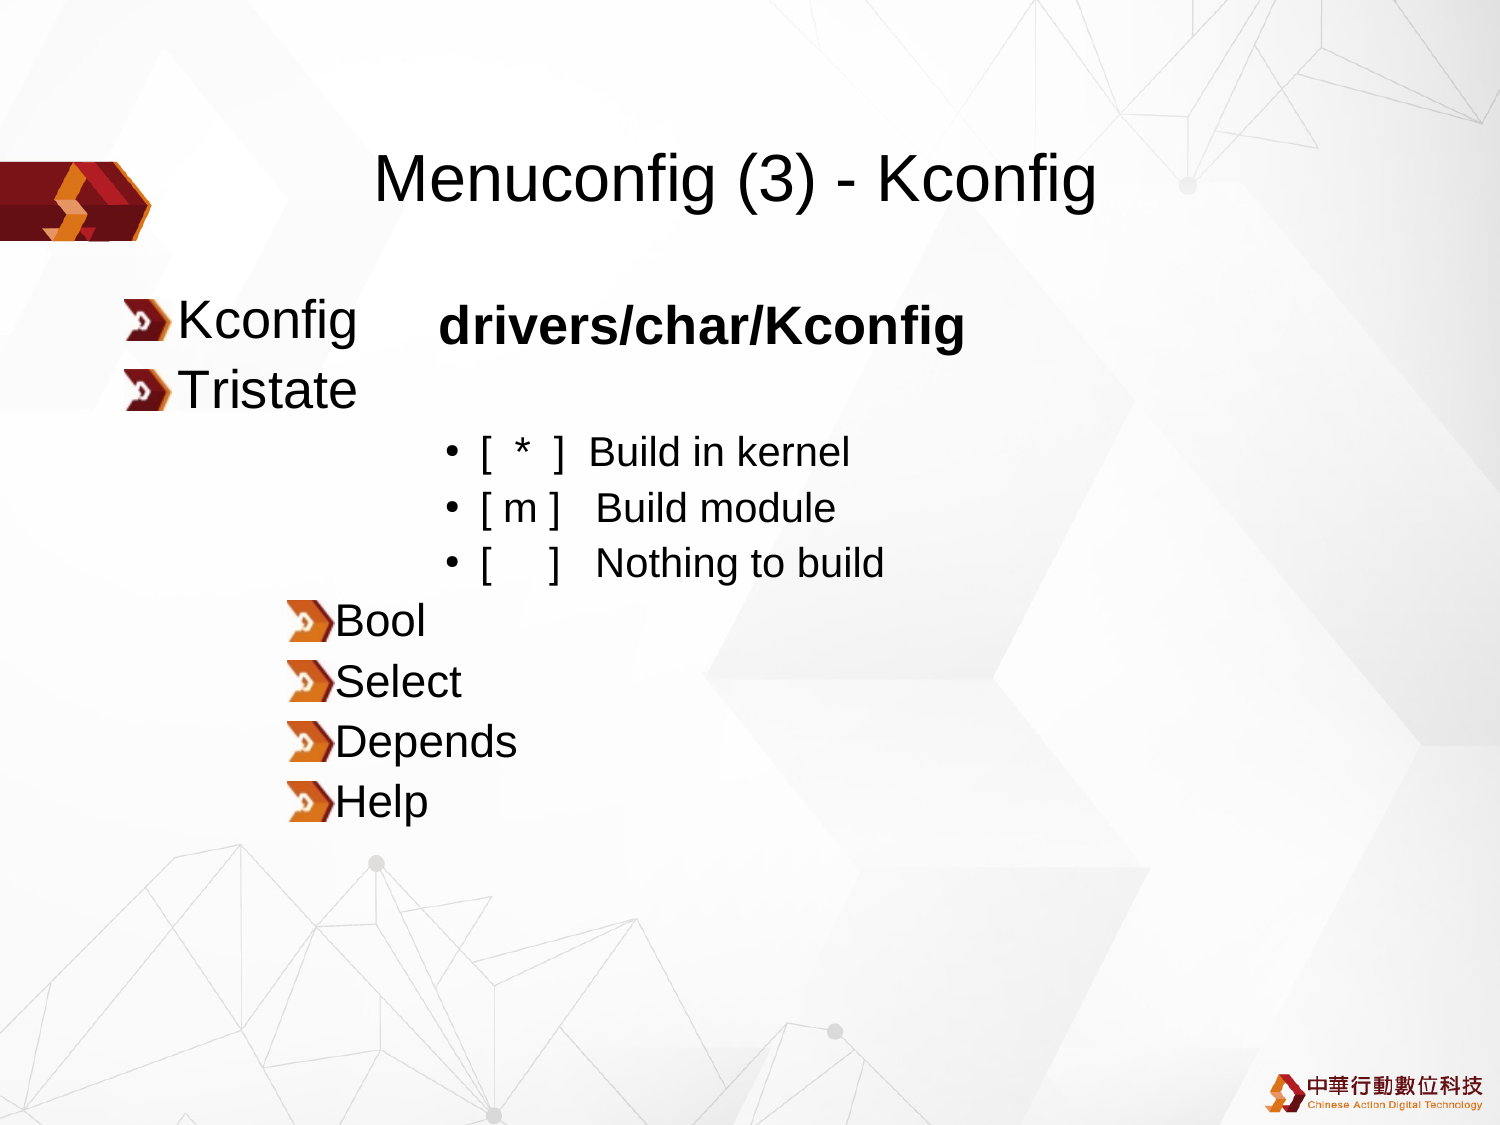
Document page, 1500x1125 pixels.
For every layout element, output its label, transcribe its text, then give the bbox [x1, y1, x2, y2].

list Kconfig Tristate [ * ] Build in kernel [ m ] Build module [ ] Nothing to build Bool Select Depends Help [107, 290, 1425, 1057]
picture [0, 0, 1500, 1125]
text_box drivers/char/Kconfig [424, 282, 1140, 363]
title Menuconfig (3) - Kconfig [107, 101, 1367, 255]
